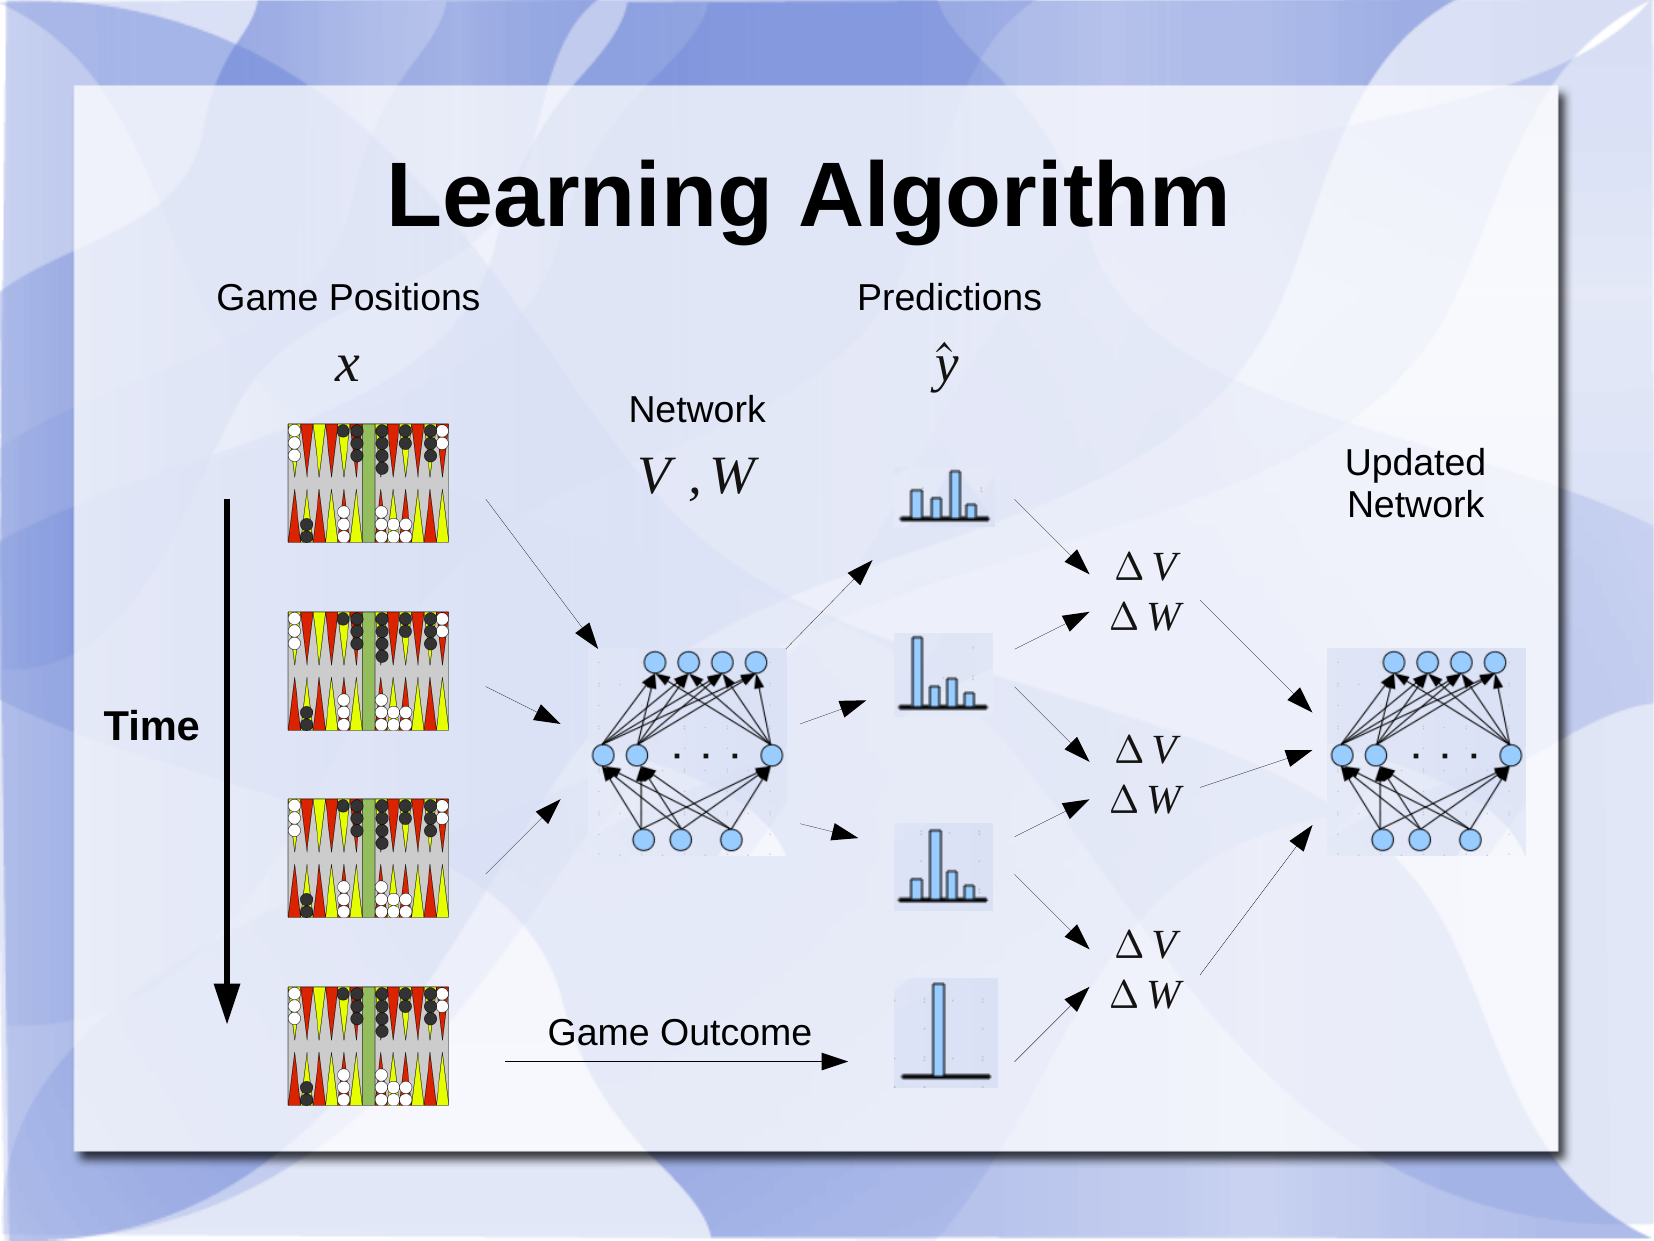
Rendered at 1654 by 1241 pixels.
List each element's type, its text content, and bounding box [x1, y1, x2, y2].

chart [1099, 922, 1190, 1017]
title Learning Algorithm [82, 98, 1536, 291]
picture [0, 0, 1654, 1241]
text_box Time [88, 695, 251, 773]
chart [1099, 727, 1190, 822]
text_box Game Outcome [532, 1004, 828, 1062]
text_box Game Positions [201, 268, 496, 326]
chart [623, 446, 766, 507]
chart [915, 334, 972, 395]
chart [318, 332, 374, 395]
text_box Network [613, 381, 781, 439]
chart [1099, 544, 1190, 639]
text_box Predictions [842, 268, 1058, 326]
text_box Updated Network [1330, 434, 1502, 533]
